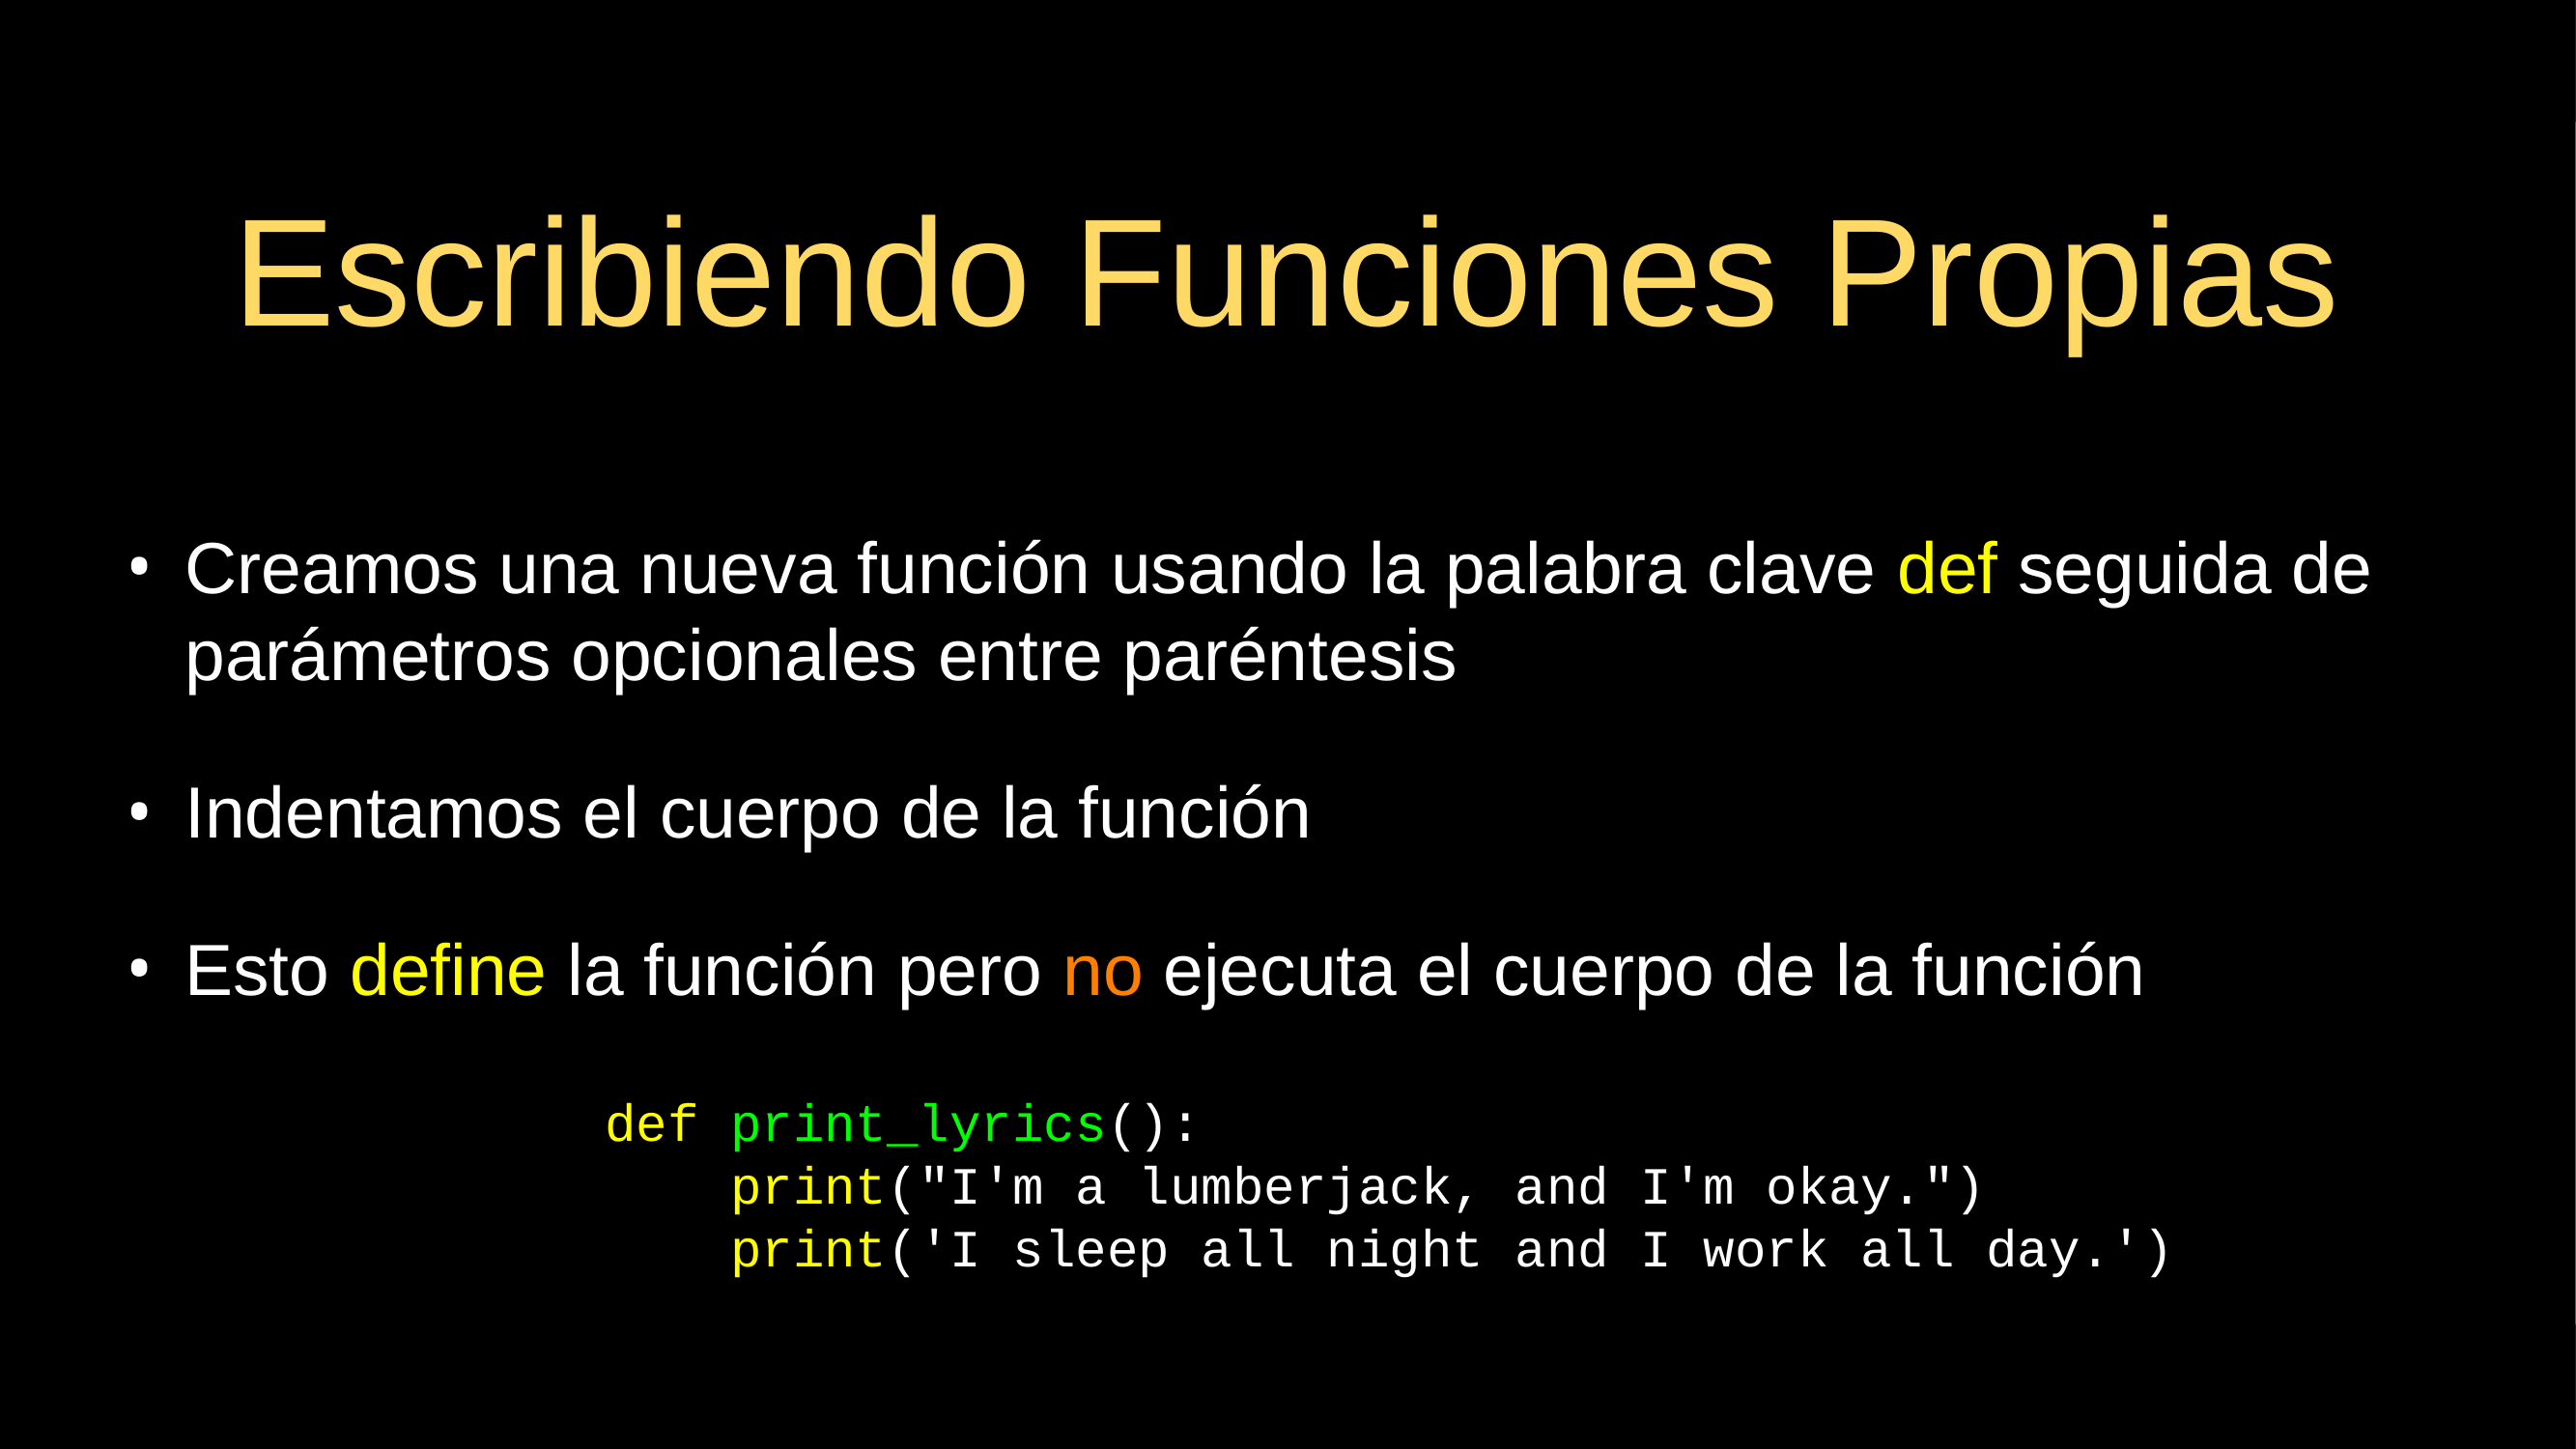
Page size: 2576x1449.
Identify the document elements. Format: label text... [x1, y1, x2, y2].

title Escribiendo Funciones Propias [183, 127, 2391, 403]
list Creamos una nueva función usando la palabra clave def seguida de parámetros opcionales entre paréntesis Indentamos el cuerpo de la función Esto define la función pero no ejecuta el cuerpo de la función [60, 470, 2453, 1062]
text_box def print_lyrics(): print("I'm a lumberjack, and I'm okay.") print('I sleep all night and I work all day.') [605, 1062, 2180, 1315]
